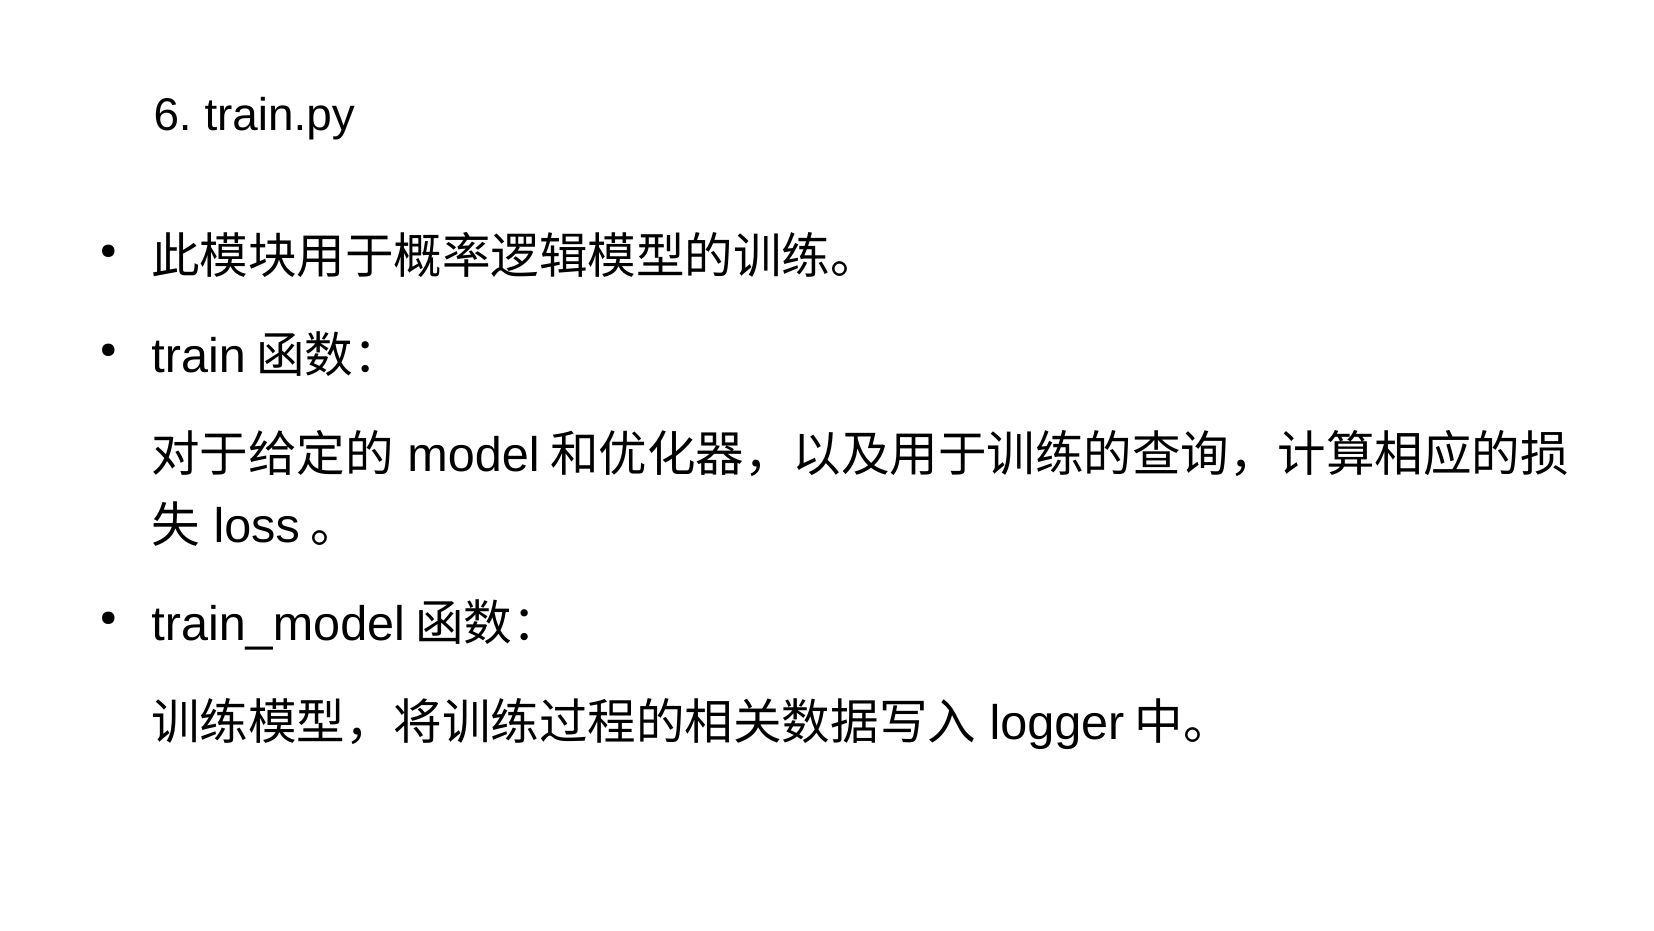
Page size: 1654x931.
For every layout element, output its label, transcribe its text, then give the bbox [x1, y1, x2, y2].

list 此模块用于概率逻辑模型的训练。 train函数： 对于给定的model和优化器，以及用于训练的查询，计算相应的损失loss。 train_model函数： 训练模型，将训练过程的相关数据写入logger中。 [82, 217, 1571, 758]
title 6. train.py [82, 37, 1571, 193]
